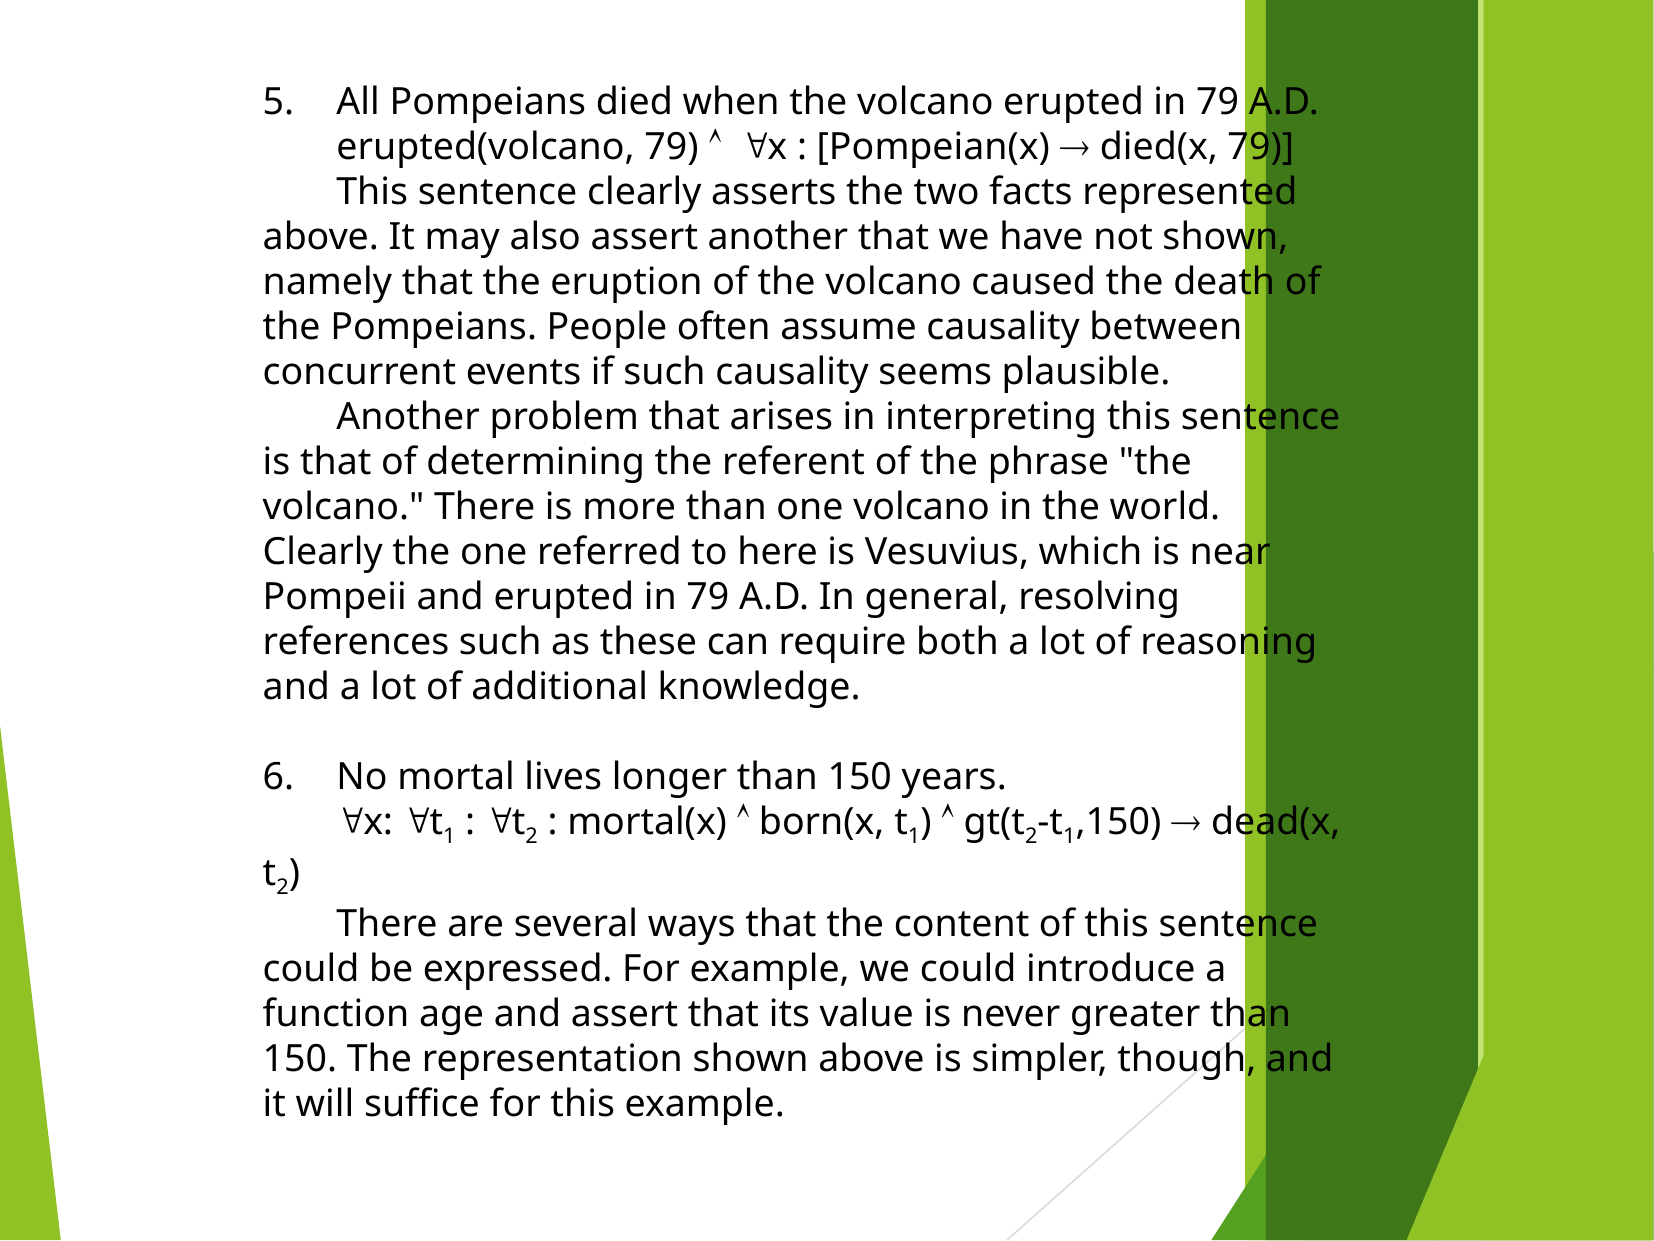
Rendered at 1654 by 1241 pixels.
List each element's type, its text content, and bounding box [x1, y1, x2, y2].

text_box 5. All Pompeians died when the volcano erupted in 79 A.D. erupted(volcano, 79)  x : [Pompeian(x)  died(x, 79)] This sentence clearly asserts the two facts represented above. It may also assert another that we have not shown, namely that the eruption of the volcano caused the death of the Pompeians. People often assume causality between concurrent events if such causality seems plausible. Another problem that arises in interpreting this sentence is that of determining the referent of the phrase "the volcano." There is more than one volcano in the world. Clearly the one referred to here is Vesuvius, which is near Pompeii and erupted in 79 A.D. In general, resolving references such as these can require both a lot of reasoning and a lot of additional knowledge. 6. No mortal lives longer than 150 years. x: t1 : t2 : mortal(x)  born(x, t1)  gt(t2-t1,150)  dead(x, t2) There are several ways that the content of this sentence could be expressed. For example, we could introduce a function age and assert that its value is never greater than 150. The representation shown above is simpler, though, and it will suffice for this example. [247, 69, 1361, 1085]
